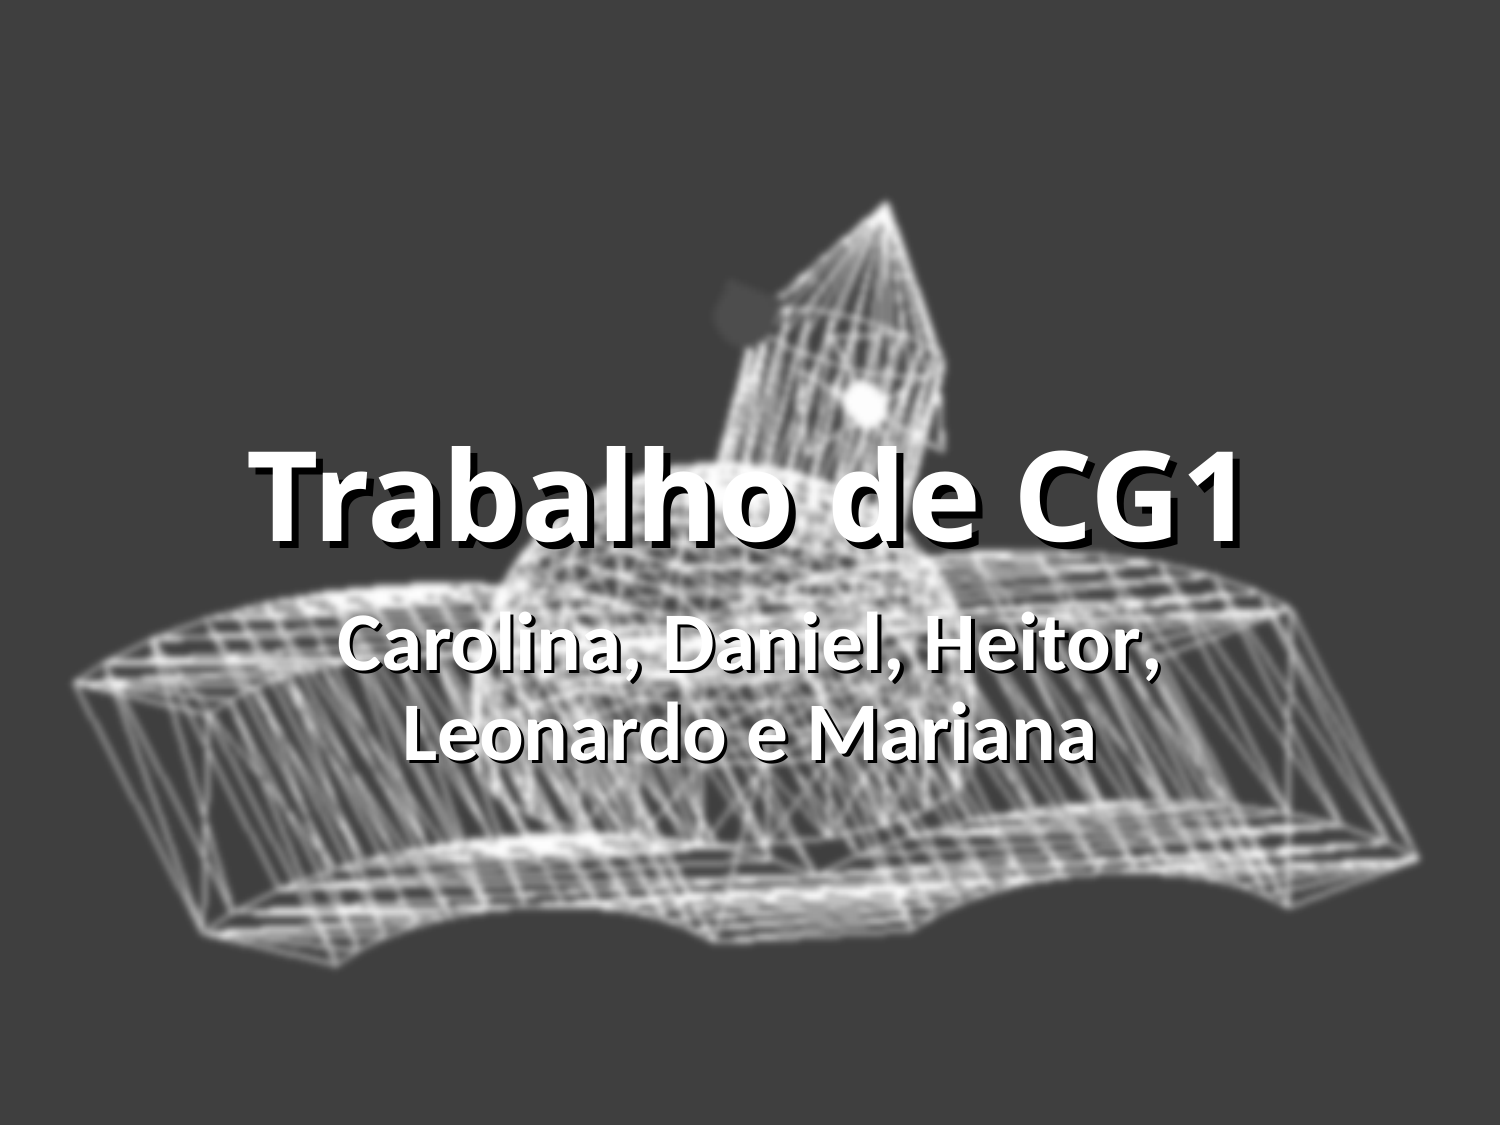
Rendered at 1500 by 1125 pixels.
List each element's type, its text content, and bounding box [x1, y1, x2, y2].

title Trabalho de CG1 [187, 184, 1313, 576]
subtitle Carolina, Daniel, Heitor, Leonardo e Mariana [187, 590, 1313, 863]
